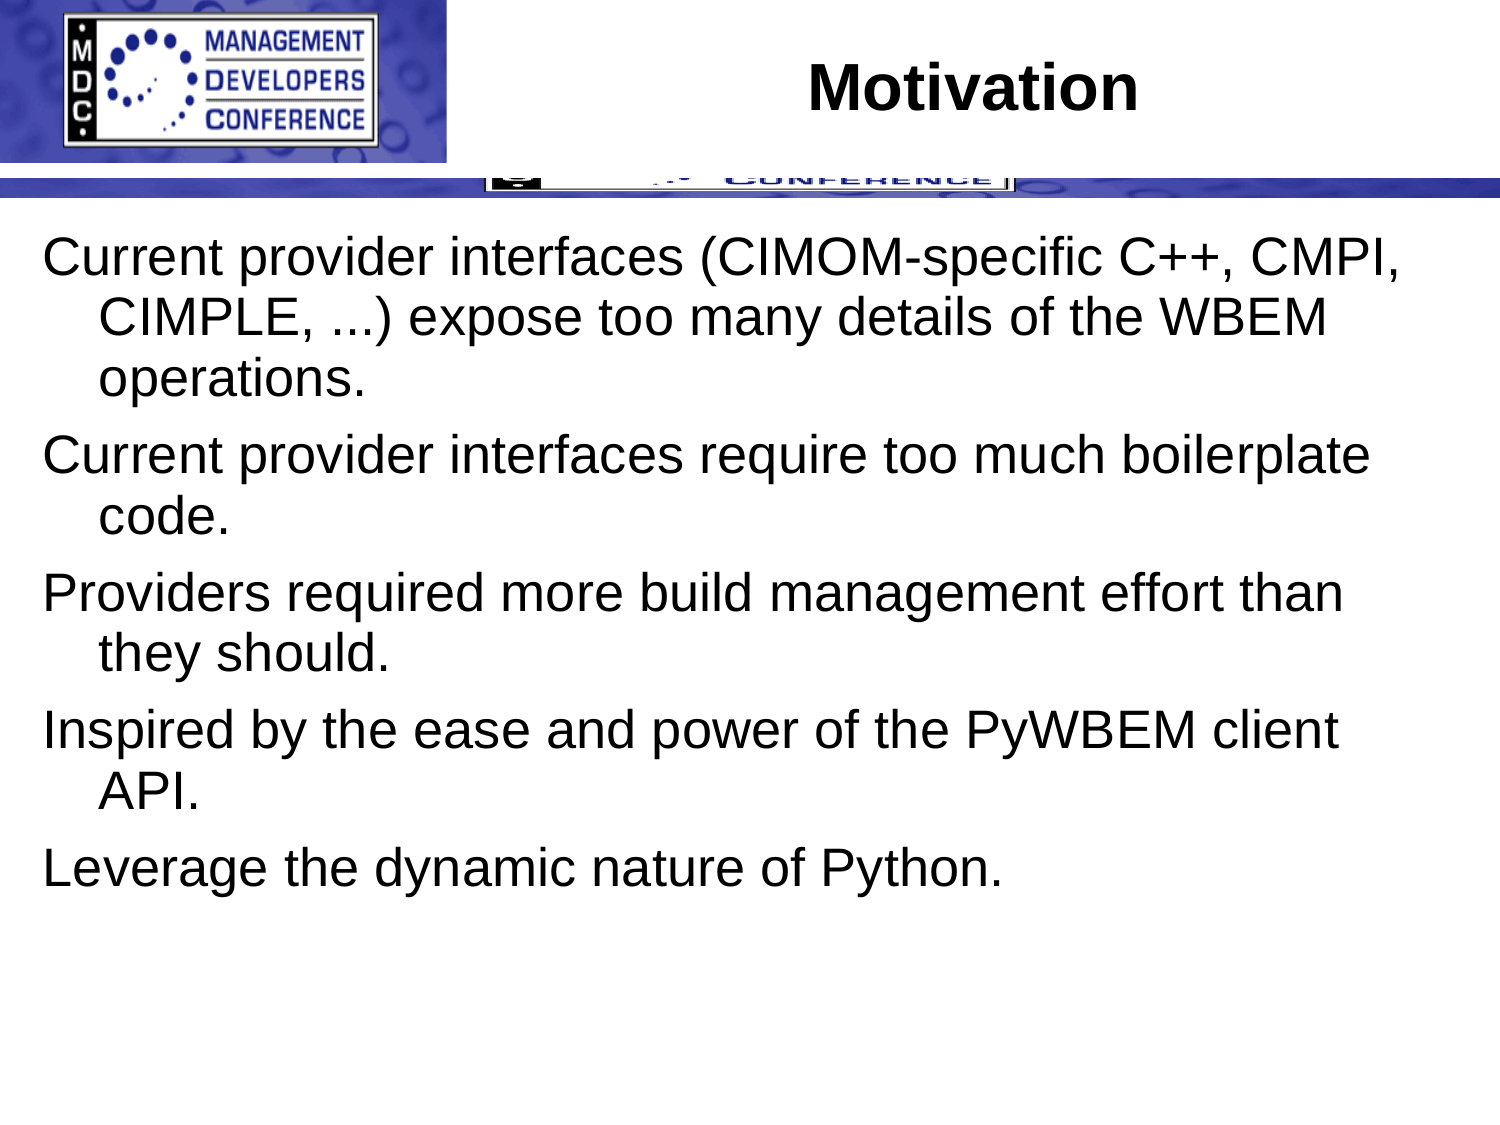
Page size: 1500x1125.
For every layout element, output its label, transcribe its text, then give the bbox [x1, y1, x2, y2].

title Motivation [447, 7, 1500, 169]
list Current provider interfaces (CIMOM-specific C++, CMPI, CIMPLE, ...) expose too many details of the WBEM operations. Current provider interfaces require too much boilerplate code. Providers required more build management effort than they should. Inspired by the ease and power of the PyWBEM client API. Leverage the dynamic nature of Python. [42, 226, 1433, 1067]
picture [0, 0, 447, 163]
picture [0, 178, 1500, 198]
